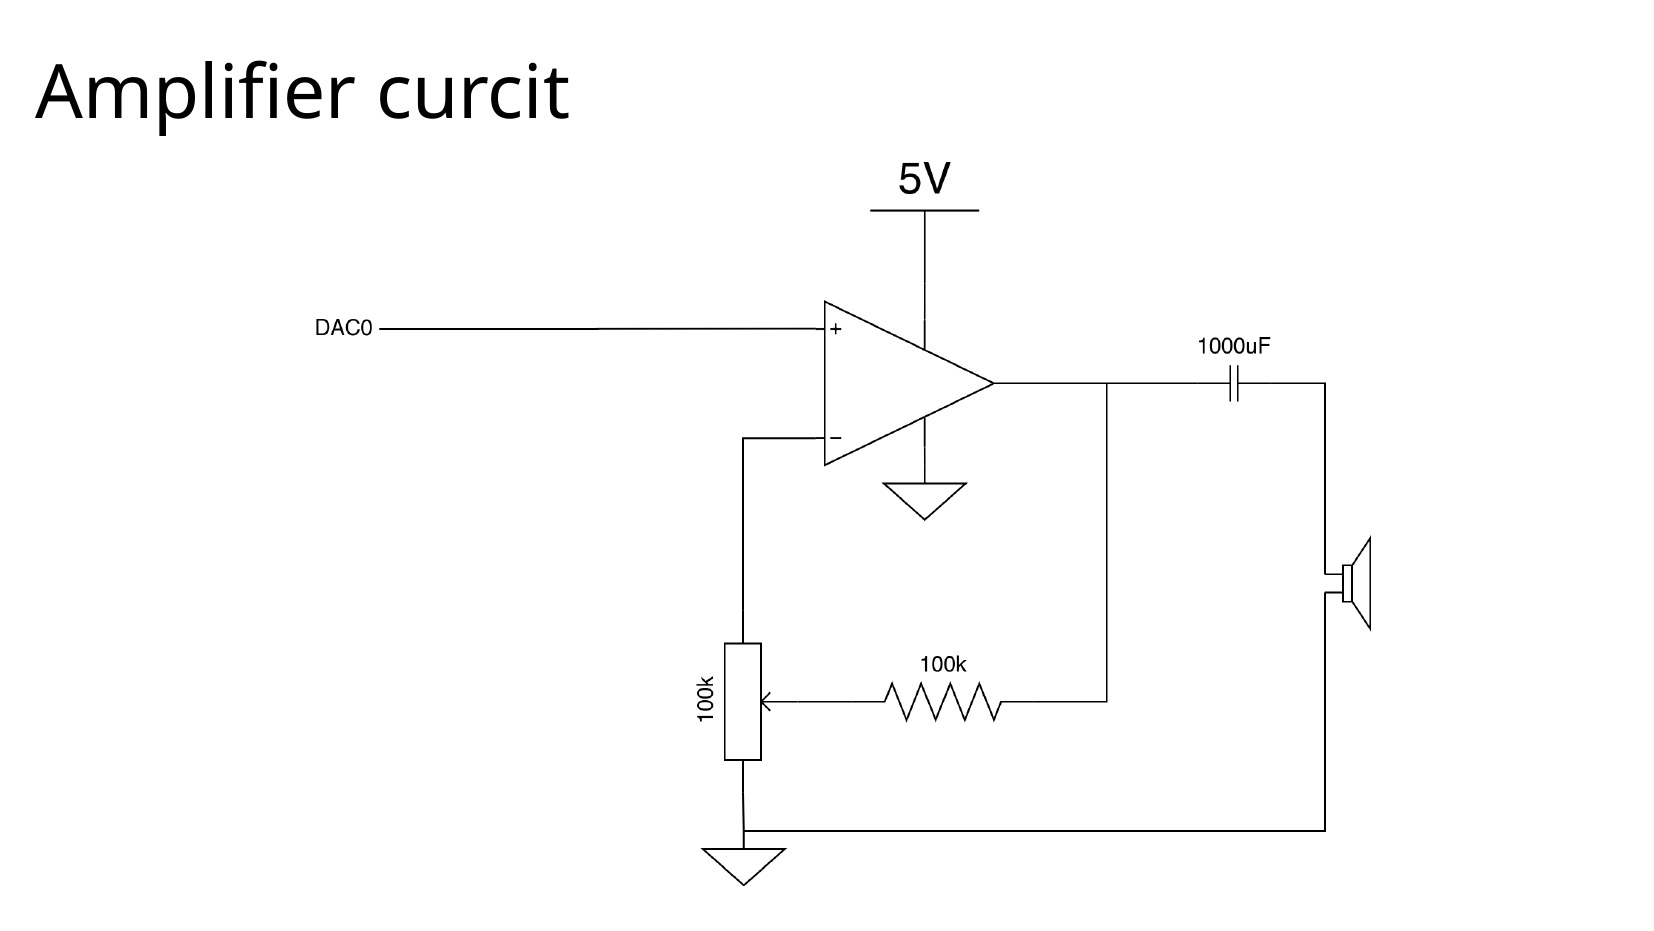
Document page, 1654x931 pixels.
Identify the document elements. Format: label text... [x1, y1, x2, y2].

title Amplifier curcit [35, 11, 1524, 168]
picture [307, 153, 1371, 886]
